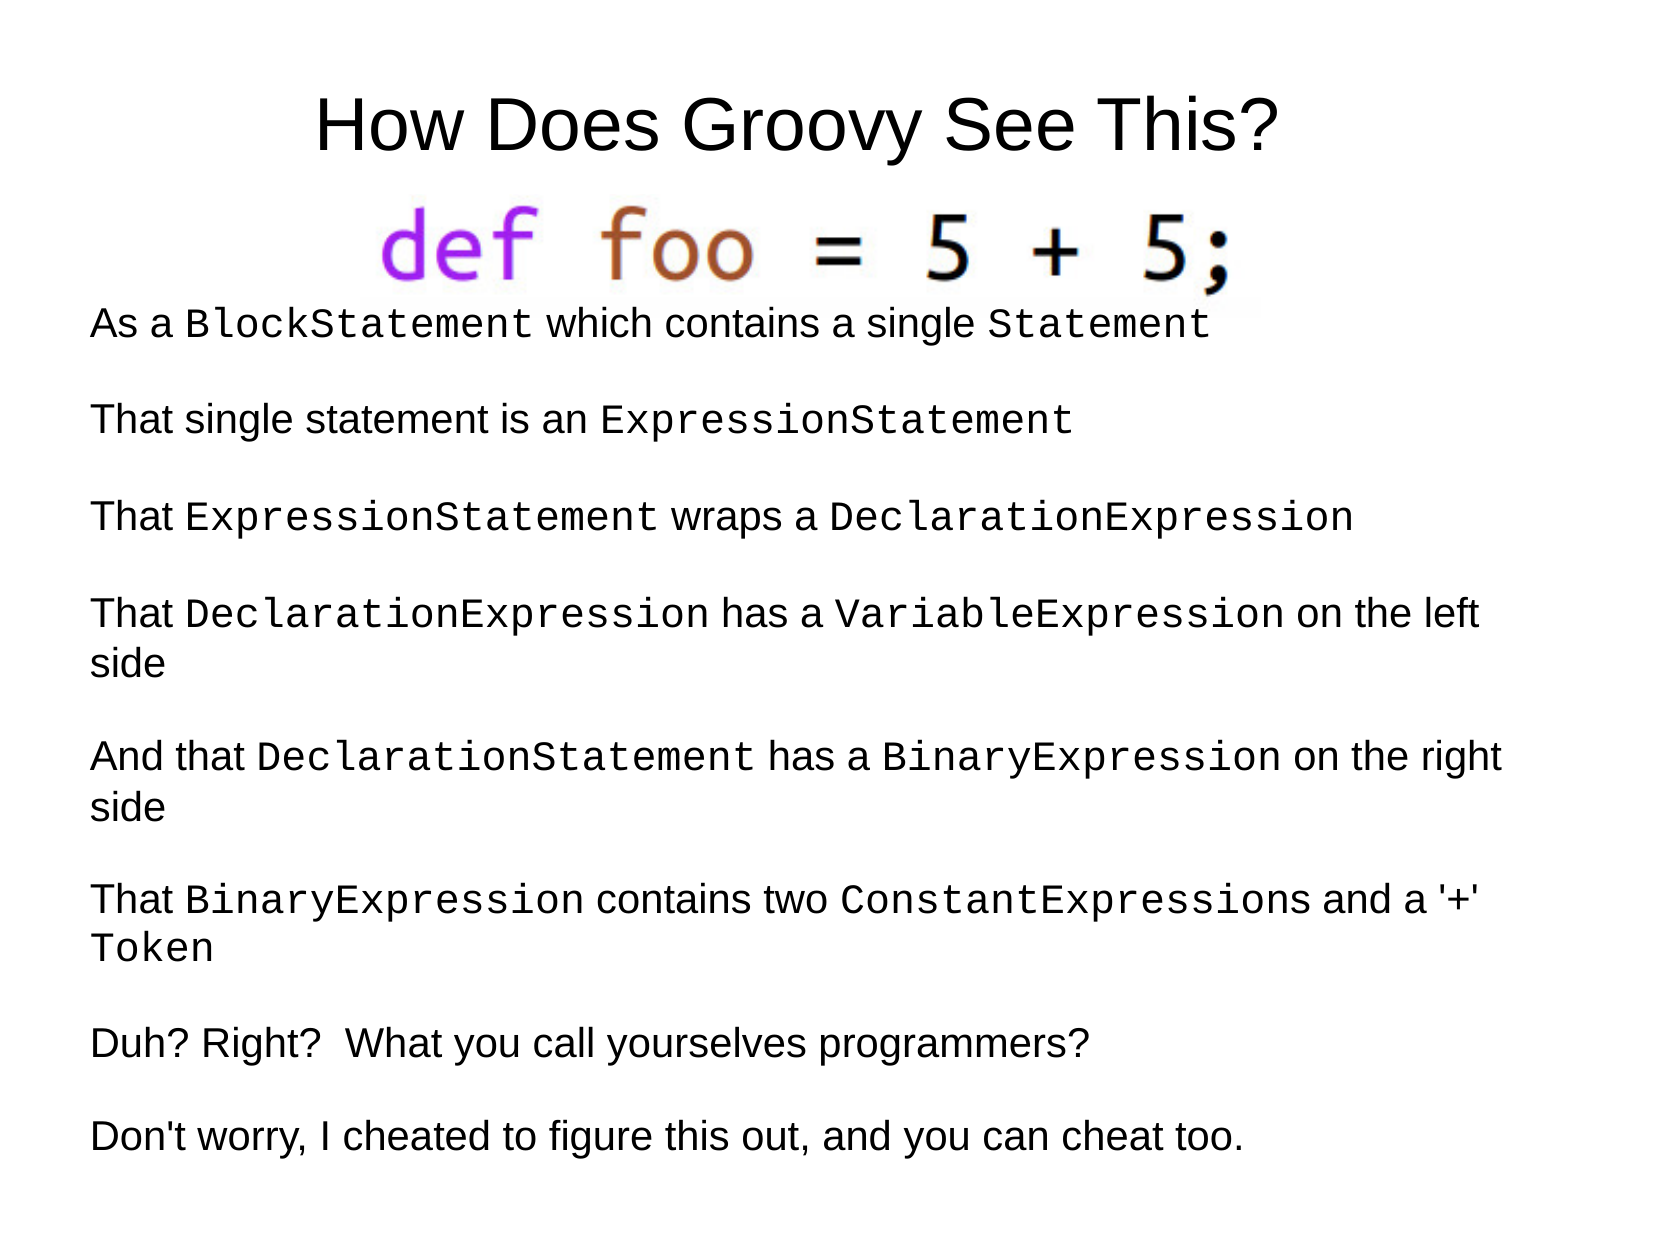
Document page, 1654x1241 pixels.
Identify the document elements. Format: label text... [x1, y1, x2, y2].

text_box As a BlockStatement which contains a single Statement That single statement is an ExpressionStatement That ExpressionStatement wraps a DeclarationExpression That DeclarationExpression has a VariableExpression on the left side And that DeclarationStatement has a BinaryExpression on the right side That BinaryExpression contains two ConstantExpressions and a '+' Token Duh? Right? What you call yourselves programmers? Don't worry, I cheated to figure this out, and you can cheat too. [75, 292, 1576, 1241]
picture [360, 194, 1261, 292]
text_box How Does Groovy See This? [300, 75, 1306, 174]
